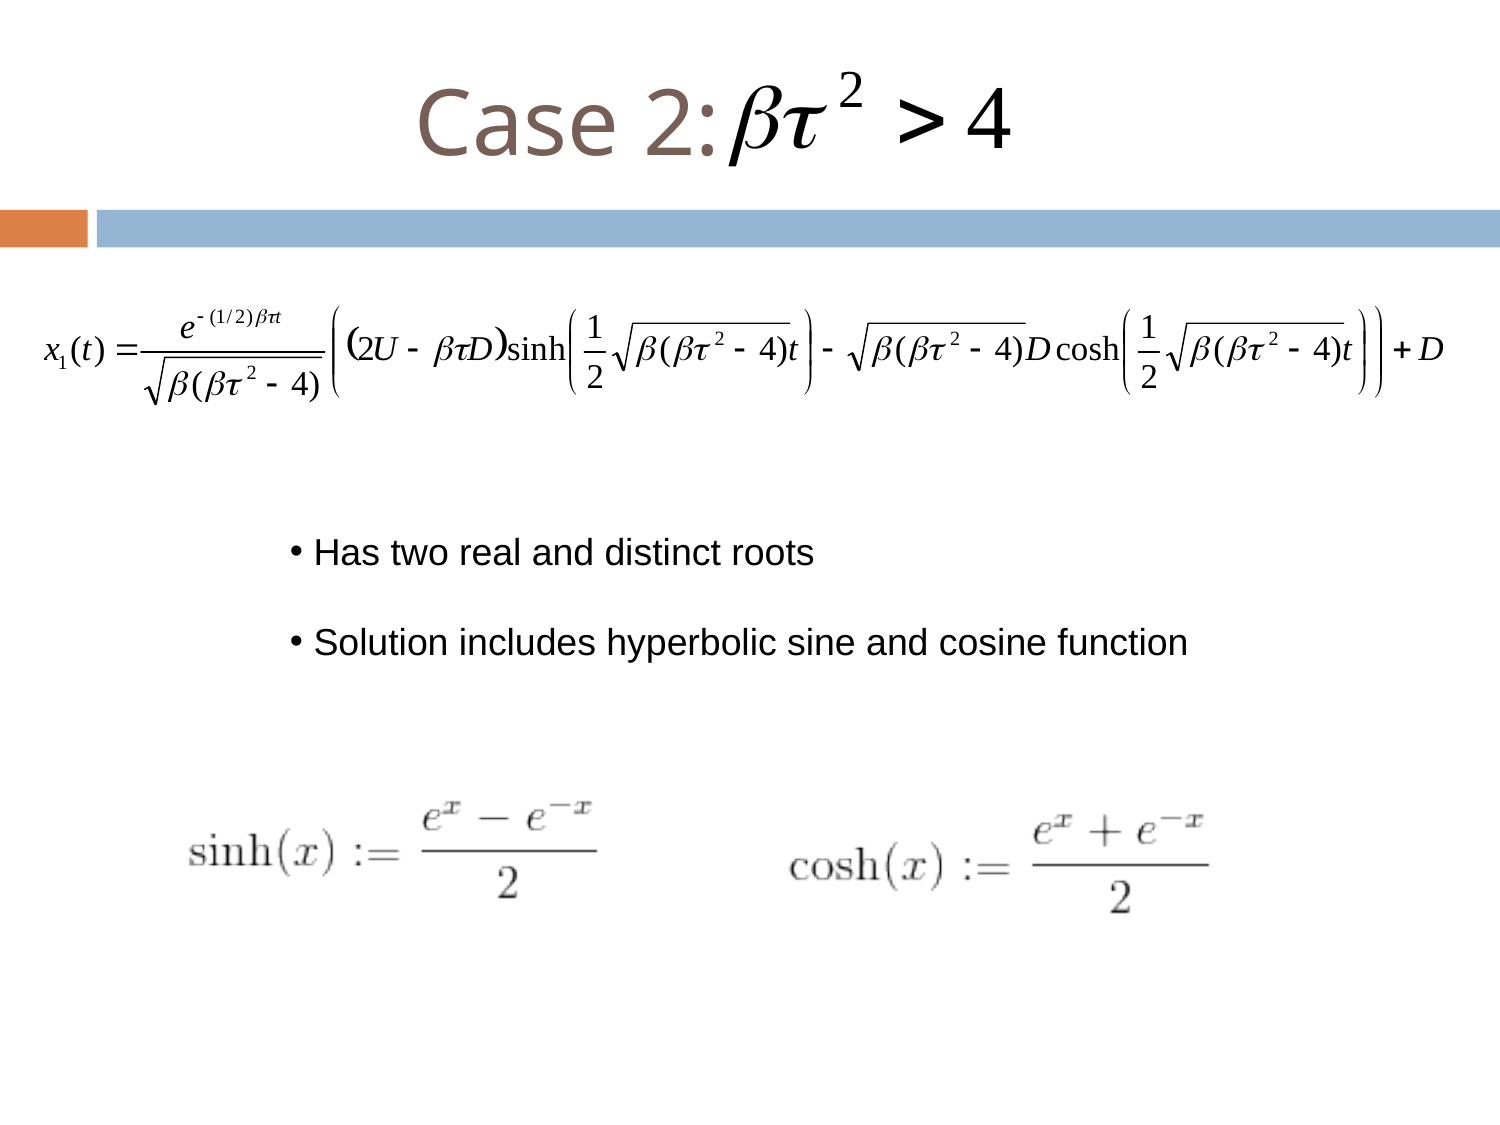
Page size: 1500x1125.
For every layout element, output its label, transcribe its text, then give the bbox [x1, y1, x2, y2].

chart [712, 50, 1025, 187]
picture [787, 812, 1213, 917]
picture [187, 799, 601, 902]
chart [37, 299, 1450, 414]
title Case 2: [99, 37, 1438, 201]
text_box Has two real and distinct roots Solution includes hyperbolic sine and cosine function [275, 474, 1313, 851]
